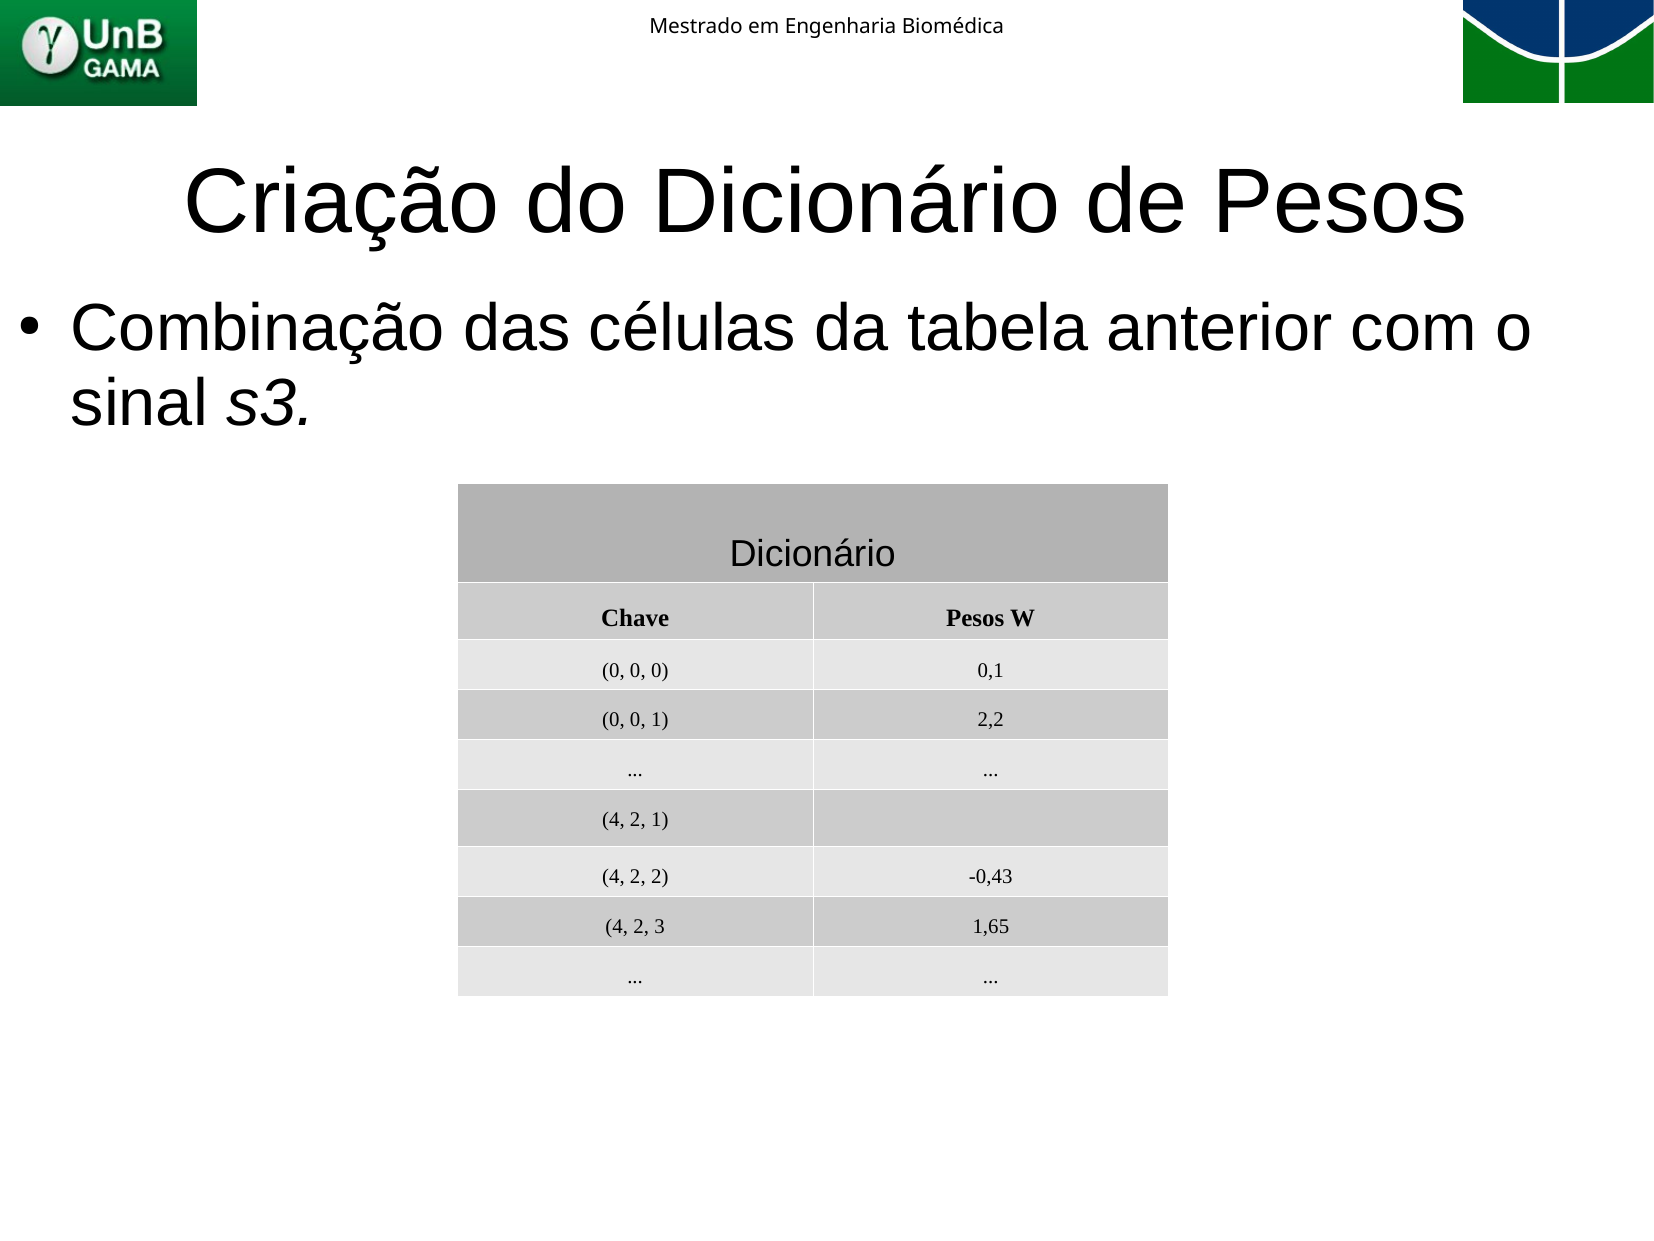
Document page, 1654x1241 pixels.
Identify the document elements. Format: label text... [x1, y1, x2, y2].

table_cell (0, 0, 0) [458, 640, 813, 689]
list Combinação das células da tabela anterior com o sinal s3. [0, 290, 1654, 1241]
table_cell ... [458, 740, 813, 789]
table_cell ... [814, 740, 1168, 789]
table_cell ... [814, 947, 1168, 996]
table_cell 1,65 [814, 897, 1168, 946]
table_cell (4, 2, 3 [458, 897, 813, 946]
table_header Dicionário [458, 484, 1168, 582]
table_cell [814, 790, 1168, 846]
table_cell 2,2 [814, 690, 1168, 739]
table_cell Pesos W [814, 583, 1168, 639]
picture [1463, 0, 1654, 103]
table_cell (4, 2, 2) [458, 847, 813, 896]
table_cell -0,43 [814, 847, 1168, 896]
picture [0, 0, 197, 106]
title Criação do Dicionário de Pesos [0, 112, 1654, 290]
table_cell 0,1 [814, 640, 1168, 689]
table_cell (4, 2, 1) [458, 790, 813, 846]
table_cell Chave [458, 583, 813, 639]
table_cell ... [458, 947, 813, 996]
table_cell (0, 0, 1) [458, 690, 813, 739]
